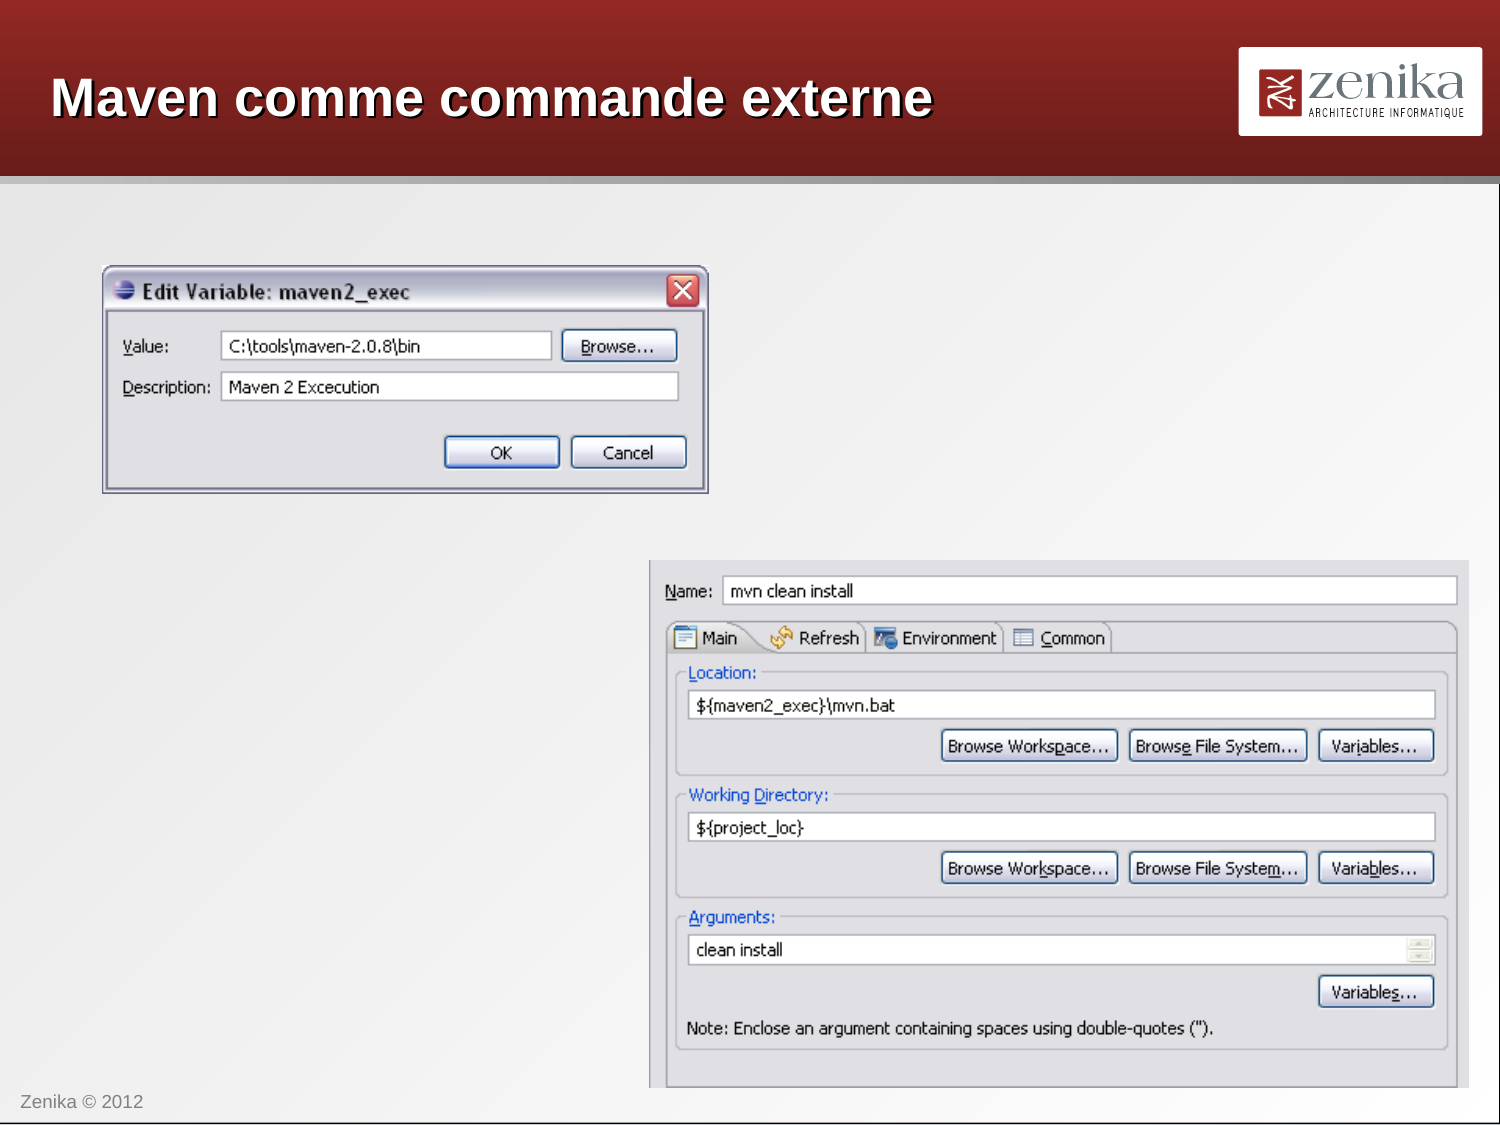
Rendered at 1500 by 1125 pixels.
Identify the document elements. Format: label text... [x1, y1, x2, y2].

picture [102, 265, 709, 494]
picture [649, 560, 1469, 1088]
picture [1257, 58, 1464, 125]
title Maven comme commande externe [50, 15, 1206, 180]
